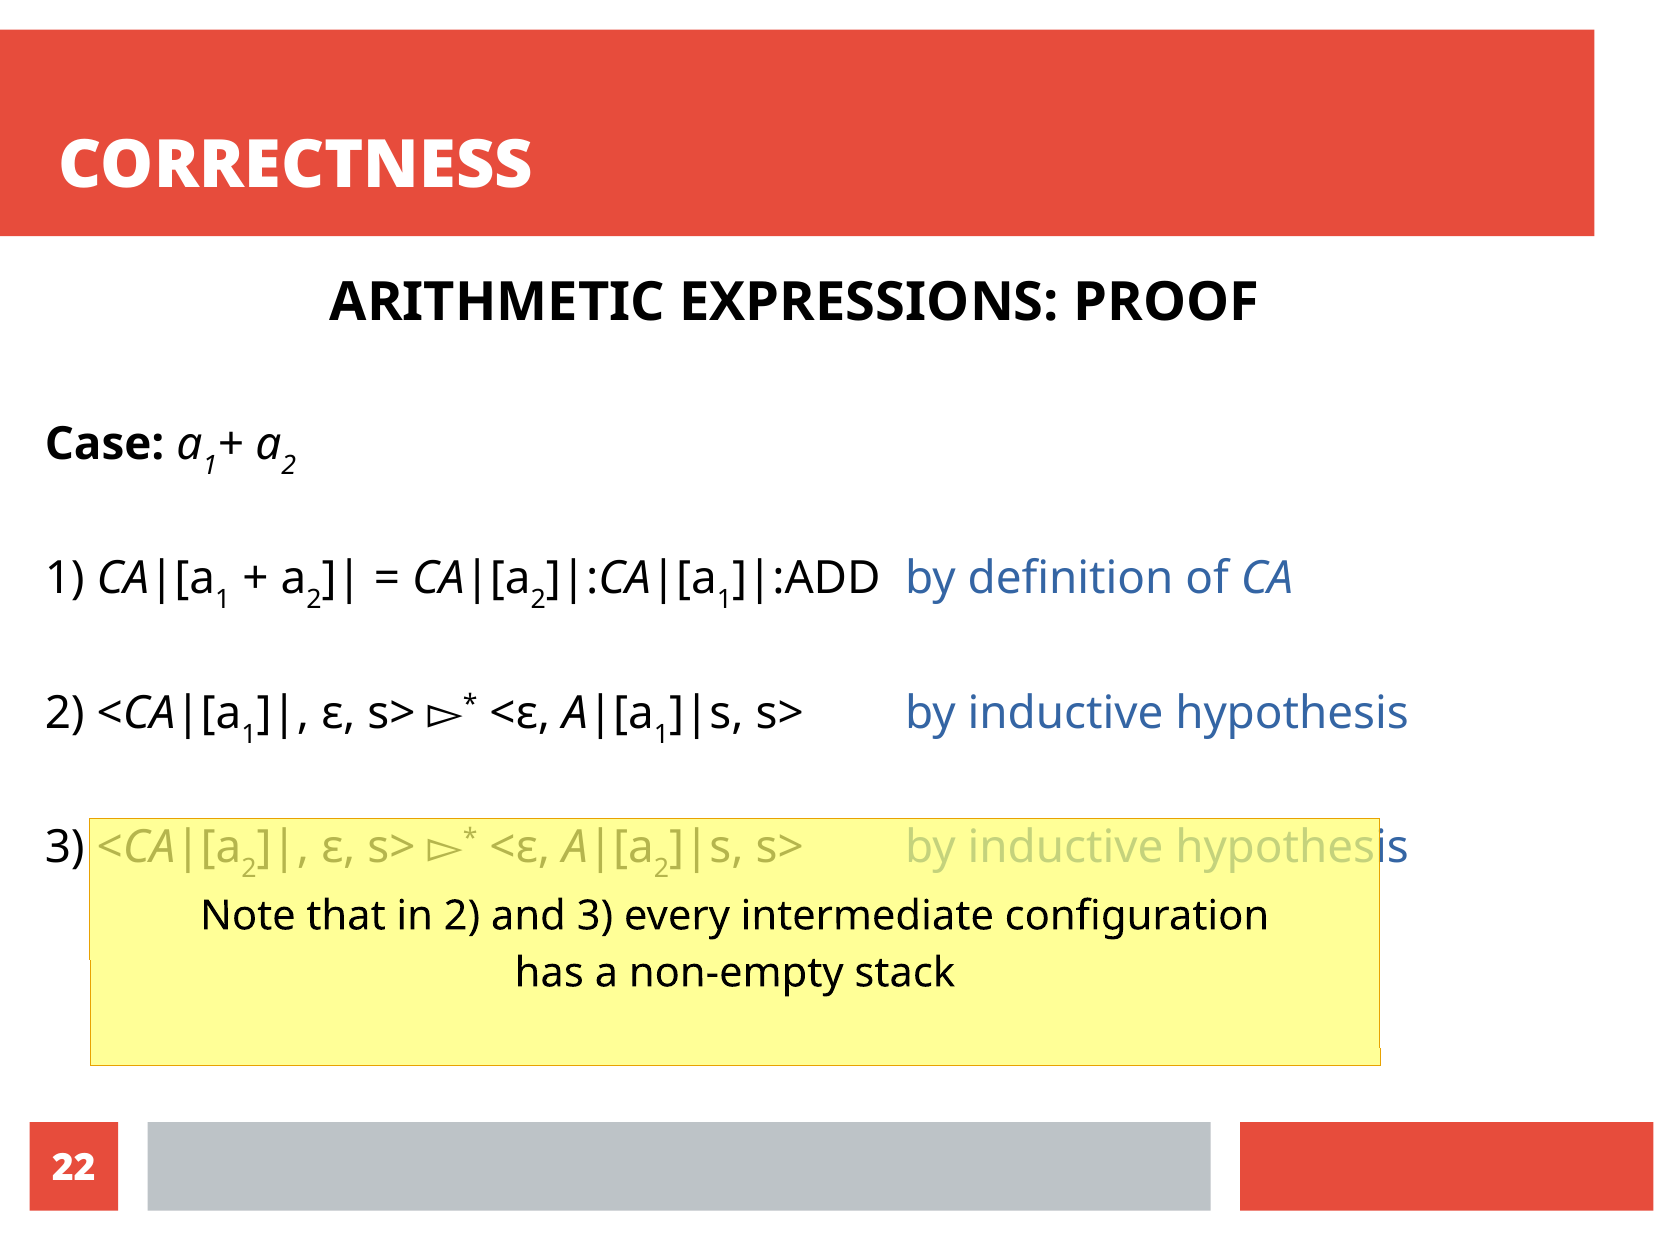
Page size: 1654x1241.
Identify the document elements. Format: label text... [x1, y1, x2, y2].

title CORRECTNESS [59, 59, 1595, 207]
text_box ARITHMETIC EXPRESSIONS: PROOF Case: a1+ a2 CA|[a1 + a2]| = CA|[a2]|:CA|[a1]|:ADD by definition of CA <CA|[a1]|, ε, s> ▻* <ε, A|[a1]|s, s> by inductive hypothesis <CA|[a2]|, ε, s> ▻* <ε, A|[a2]|s, s> by inductive hypothesis [30, 255, 1561, 1117]
text_box Note that in 2) and 3) every intermediate configuration has a non-empty stack [89, 818, 1381, 1066]
